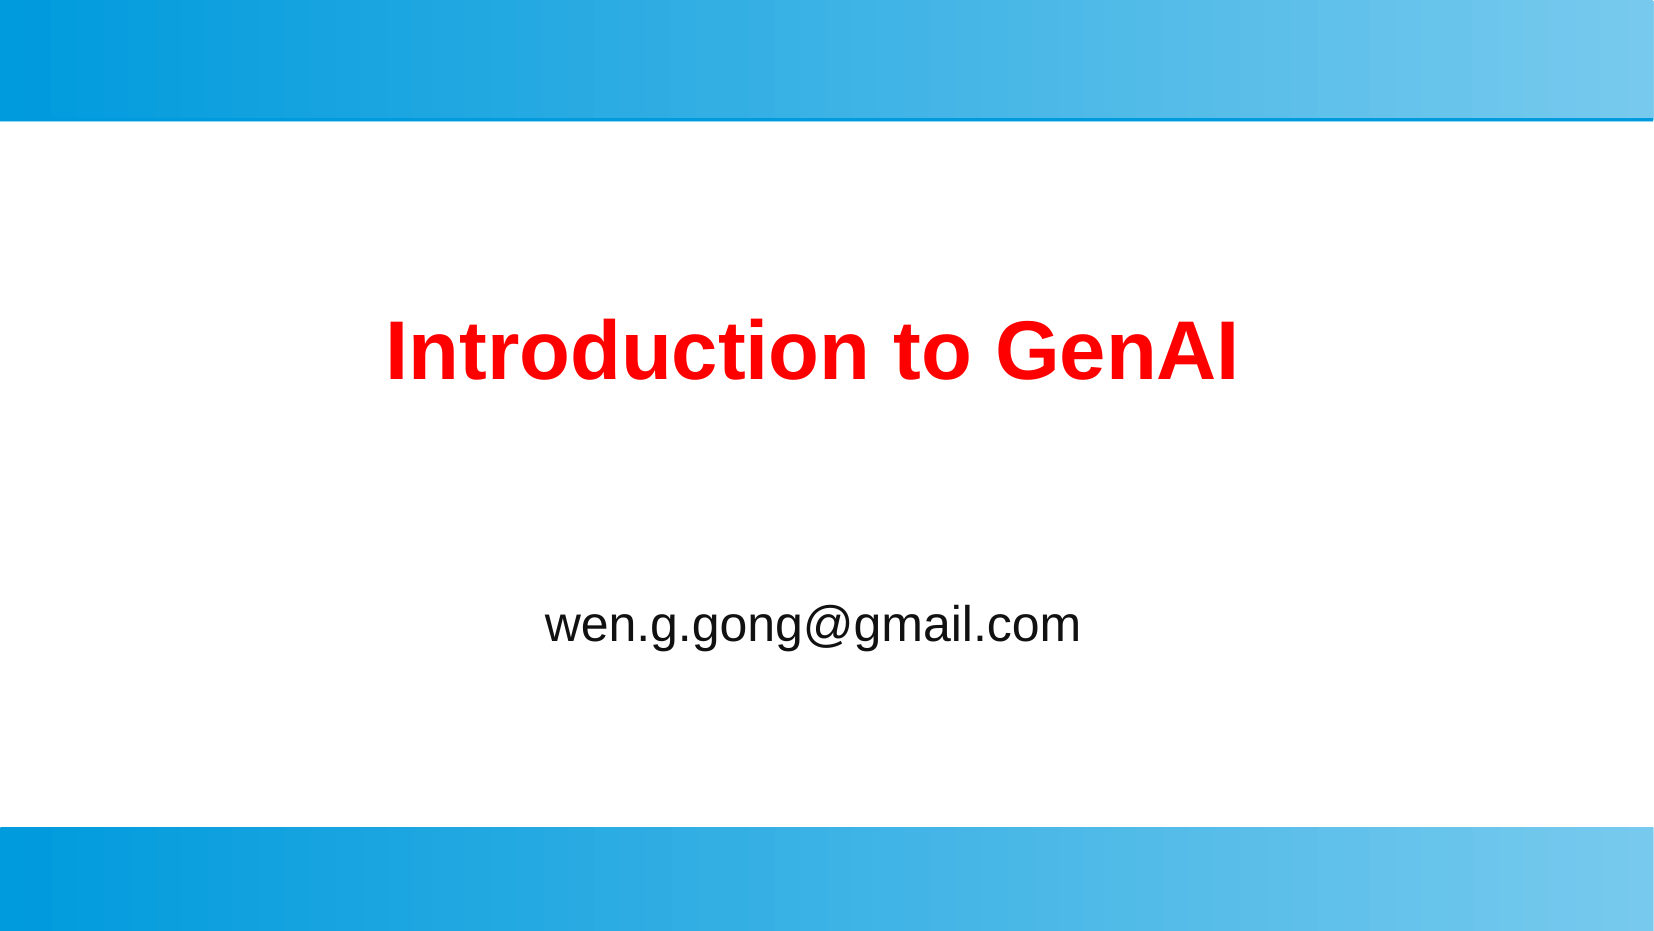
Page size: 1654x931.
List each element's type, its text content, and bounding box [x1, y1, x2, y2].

title wen.g.gong@gmail.com [75, 535, 1552, 713]
title Introduction to GenAI [75, 262, 1552, 440]
